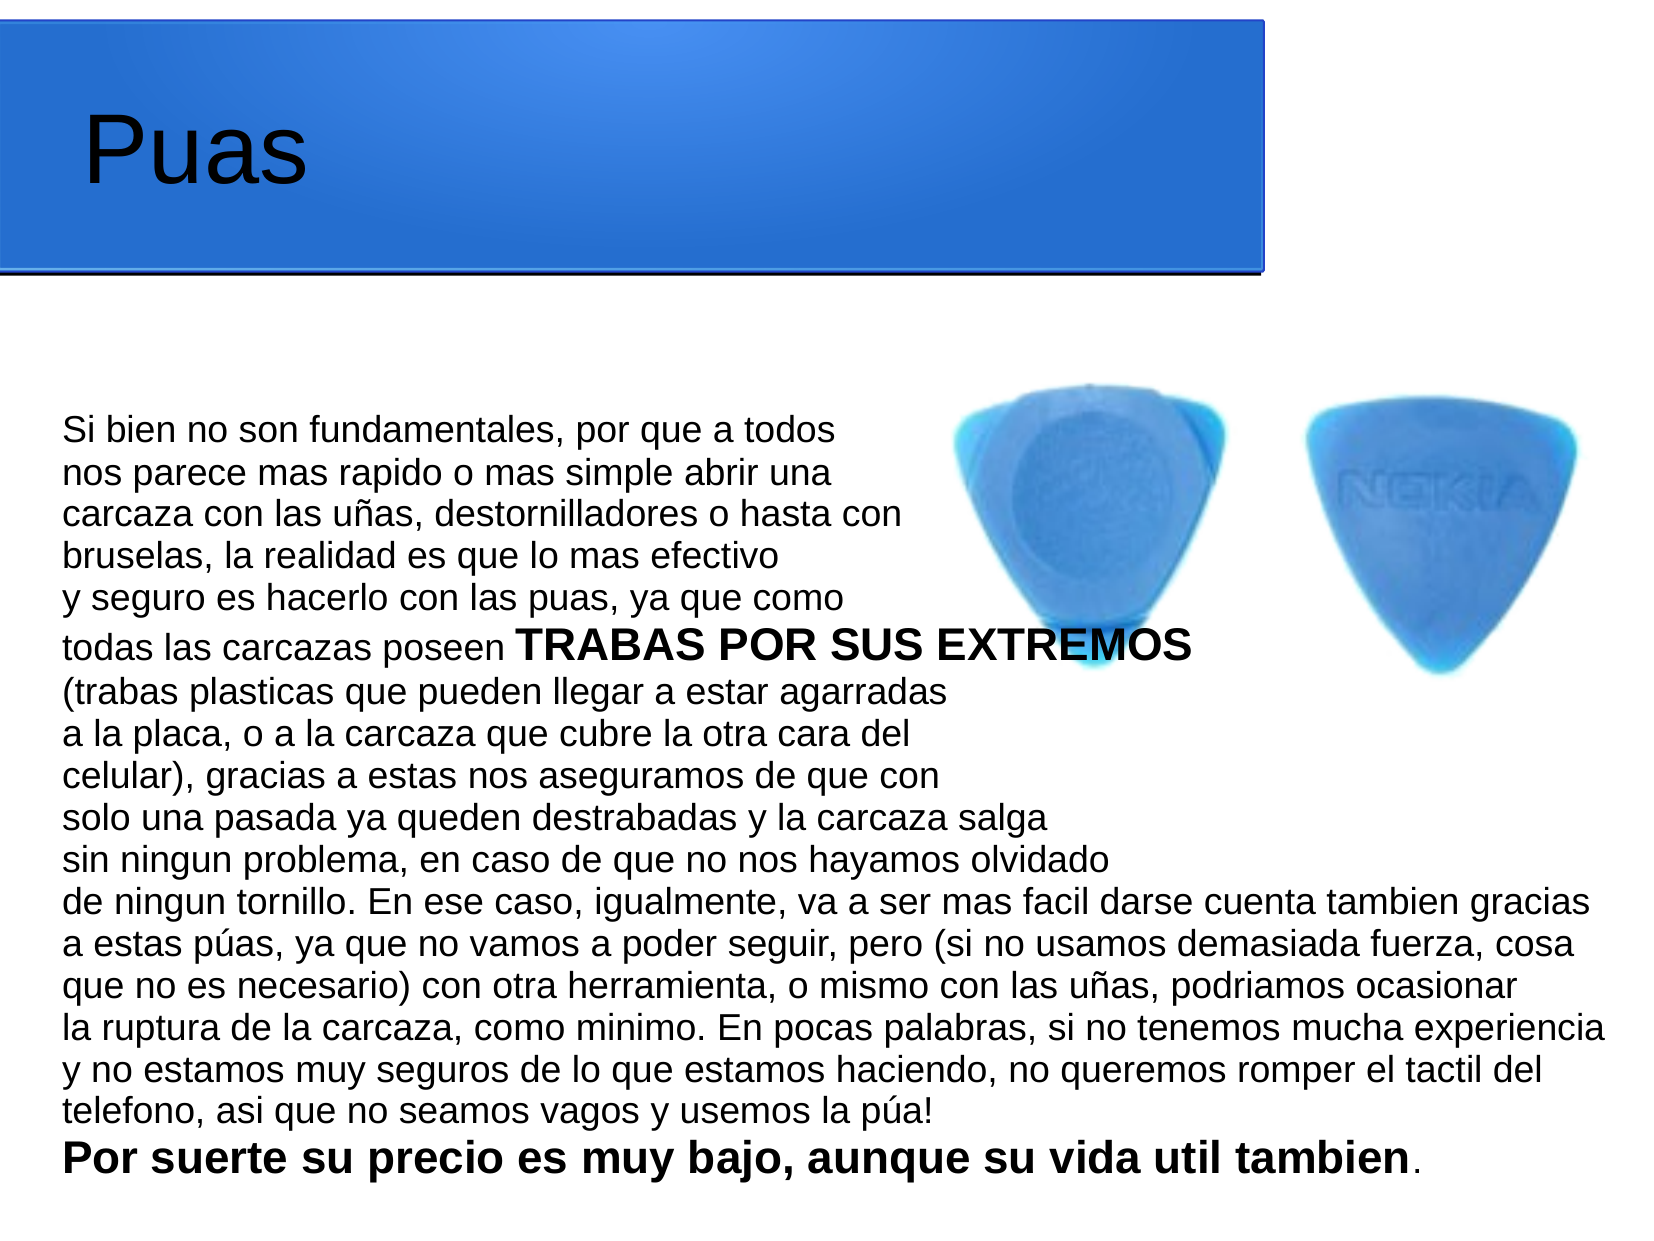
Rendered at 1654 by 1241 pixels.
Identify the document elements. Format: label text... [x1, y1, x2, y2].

title Puas [82, 47, 1235, 252]
text_box Si bien no son fundamentales, por que a todos nos parece mas rapido o mas simple abrir una carcaza con las uñas, destornilladores o hasta con bruselas, la realidad es que lo mas efectivo y seguro es hacerlo con las puas, ya que como todas las carcazas poseen TRABAS POR SUS EXTREMOS (trabas plasticas que pueden llegar a estar agarradas a la placa, o a la carcaza que cubre la otra cara del celular), gracias a estas nos aseguramos de que con solo una pasada ya queden destrabadas y la carcaza salga sin ningun problema, en caso de que no nos hayamos olvidado de ningun tornillo. En ese caso, igualmente, va a ser mas facil darse cuenta tambien gracias a estas púas, ya que no vamos a poder seguir, pero (si no usamos demasiada fuerza, cosa que no es necesario) con otra herramienta, o mismo con las uñas, podriamos ocasionar la ruptura de la carcaza, como minimo. En pocas palabras, si no tenemos mucha experiencia y no estamos muy seguros de lo que estamos haciendo, no queremos romper el tactil del telefono, asi que no seamos vagos y usemos la púa! Por suerte su precio es muy bajo, aunque su vida util tambien. [47, 401, 1621, 1233]
picture [897, 307, 1624, 733]
